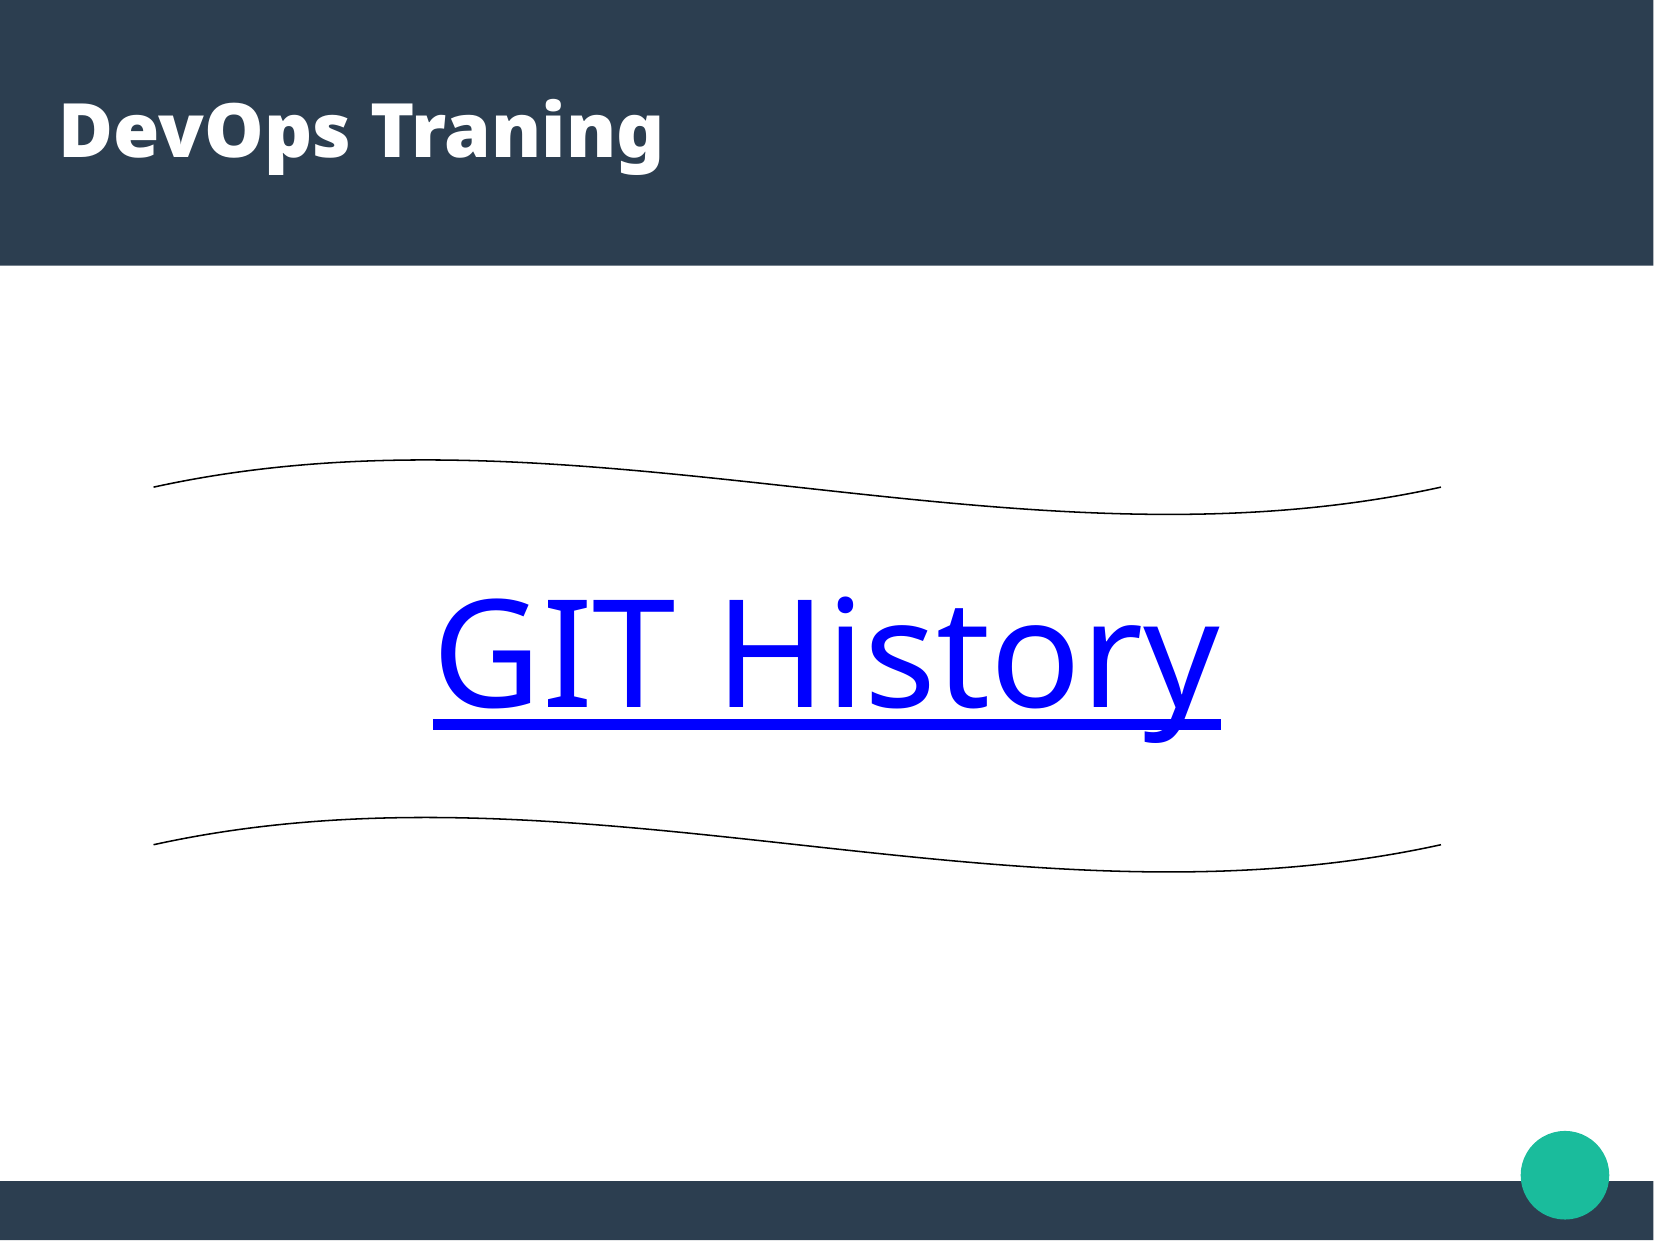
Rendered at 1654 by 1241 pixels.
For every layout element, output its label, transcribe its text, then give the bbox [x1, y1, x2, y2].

title DevOps Traning [59, 49, 1595, 207]
subtitle GIT History [82, 290, 1571, 1010]
